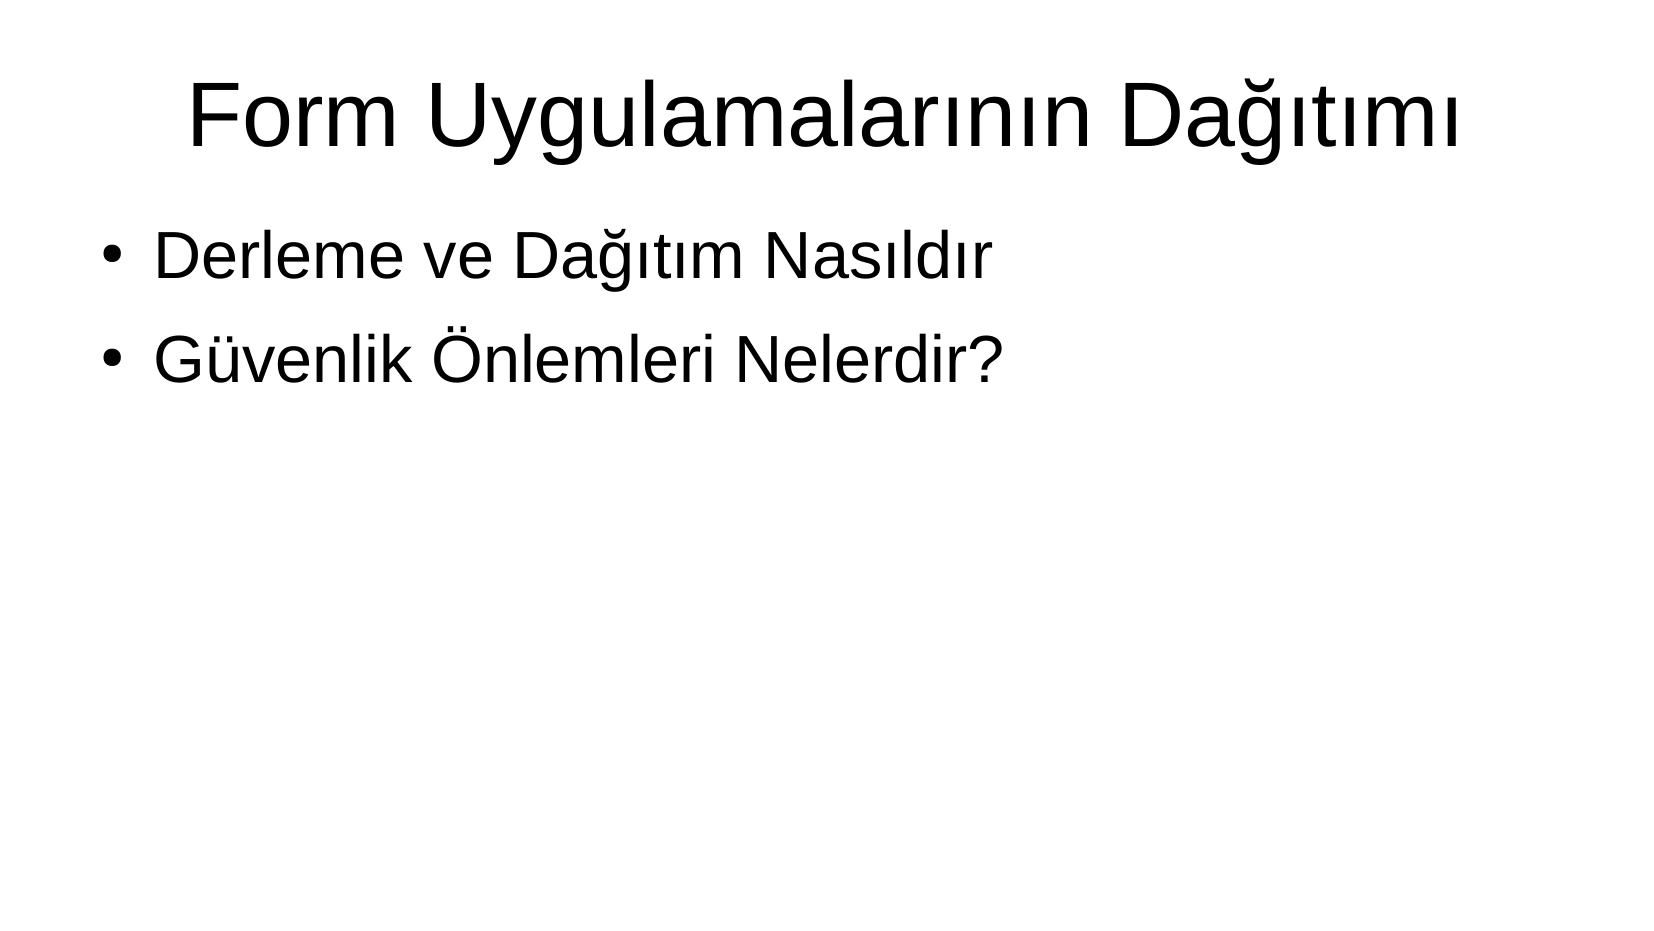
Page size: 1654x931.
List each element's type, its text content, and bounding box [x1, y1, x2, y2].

list Derleme ve Dağıtım Nasıldır Güvenlik Önlemleri Nelerdir? [82, 217, 1571, 758]
title Form Uygulamalarının Dağıtımı [82, 37, 1571, 193]
